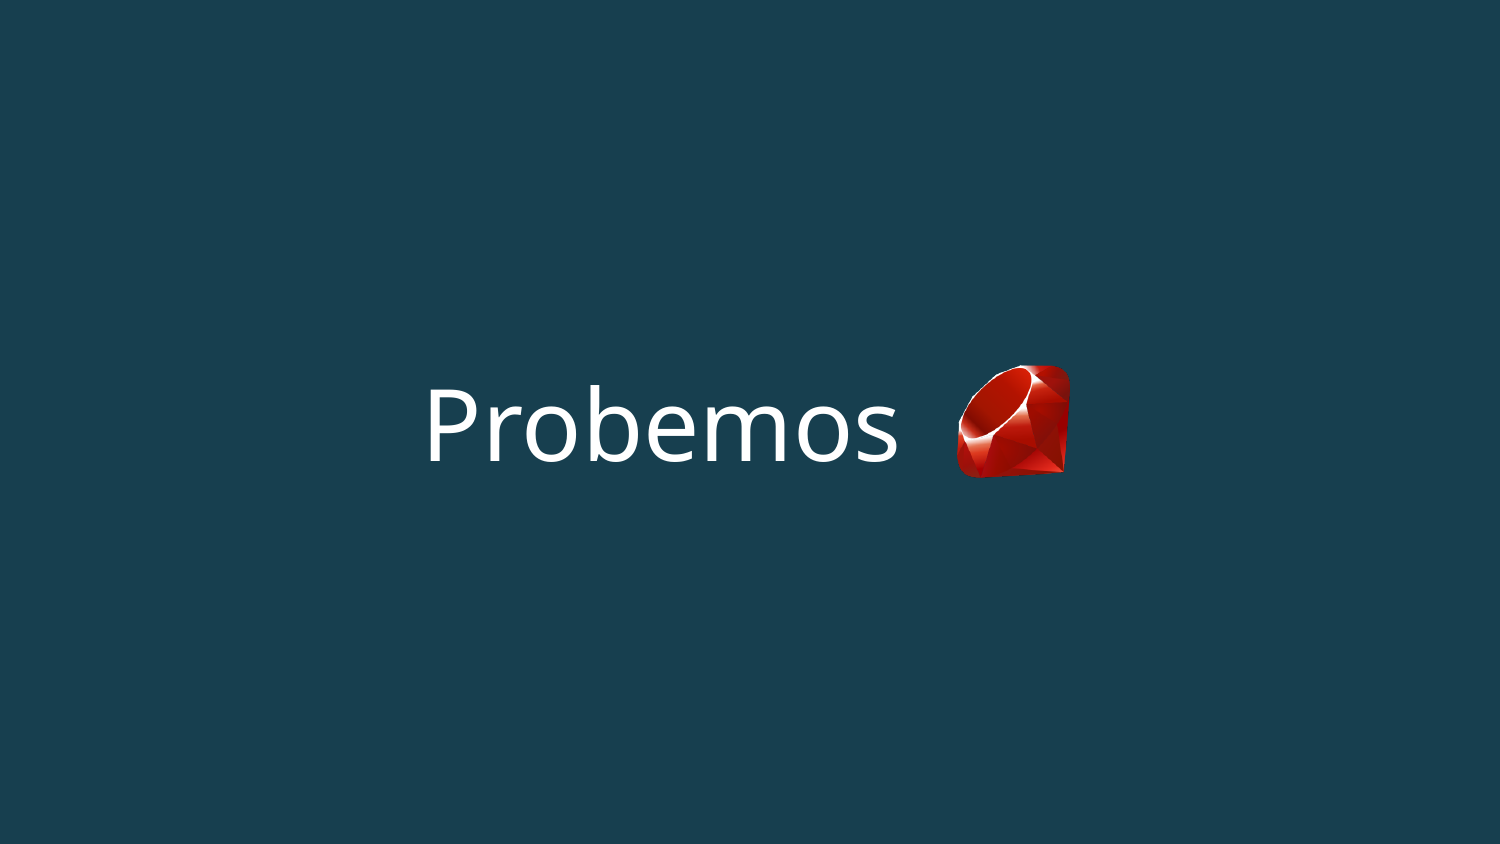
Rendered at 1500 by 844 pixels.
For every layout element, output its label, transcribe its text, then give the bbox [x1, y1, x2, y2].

picture [957, 365, 1070, 478]
text_box Probemos Ru [74, 351, 1425, 493]
